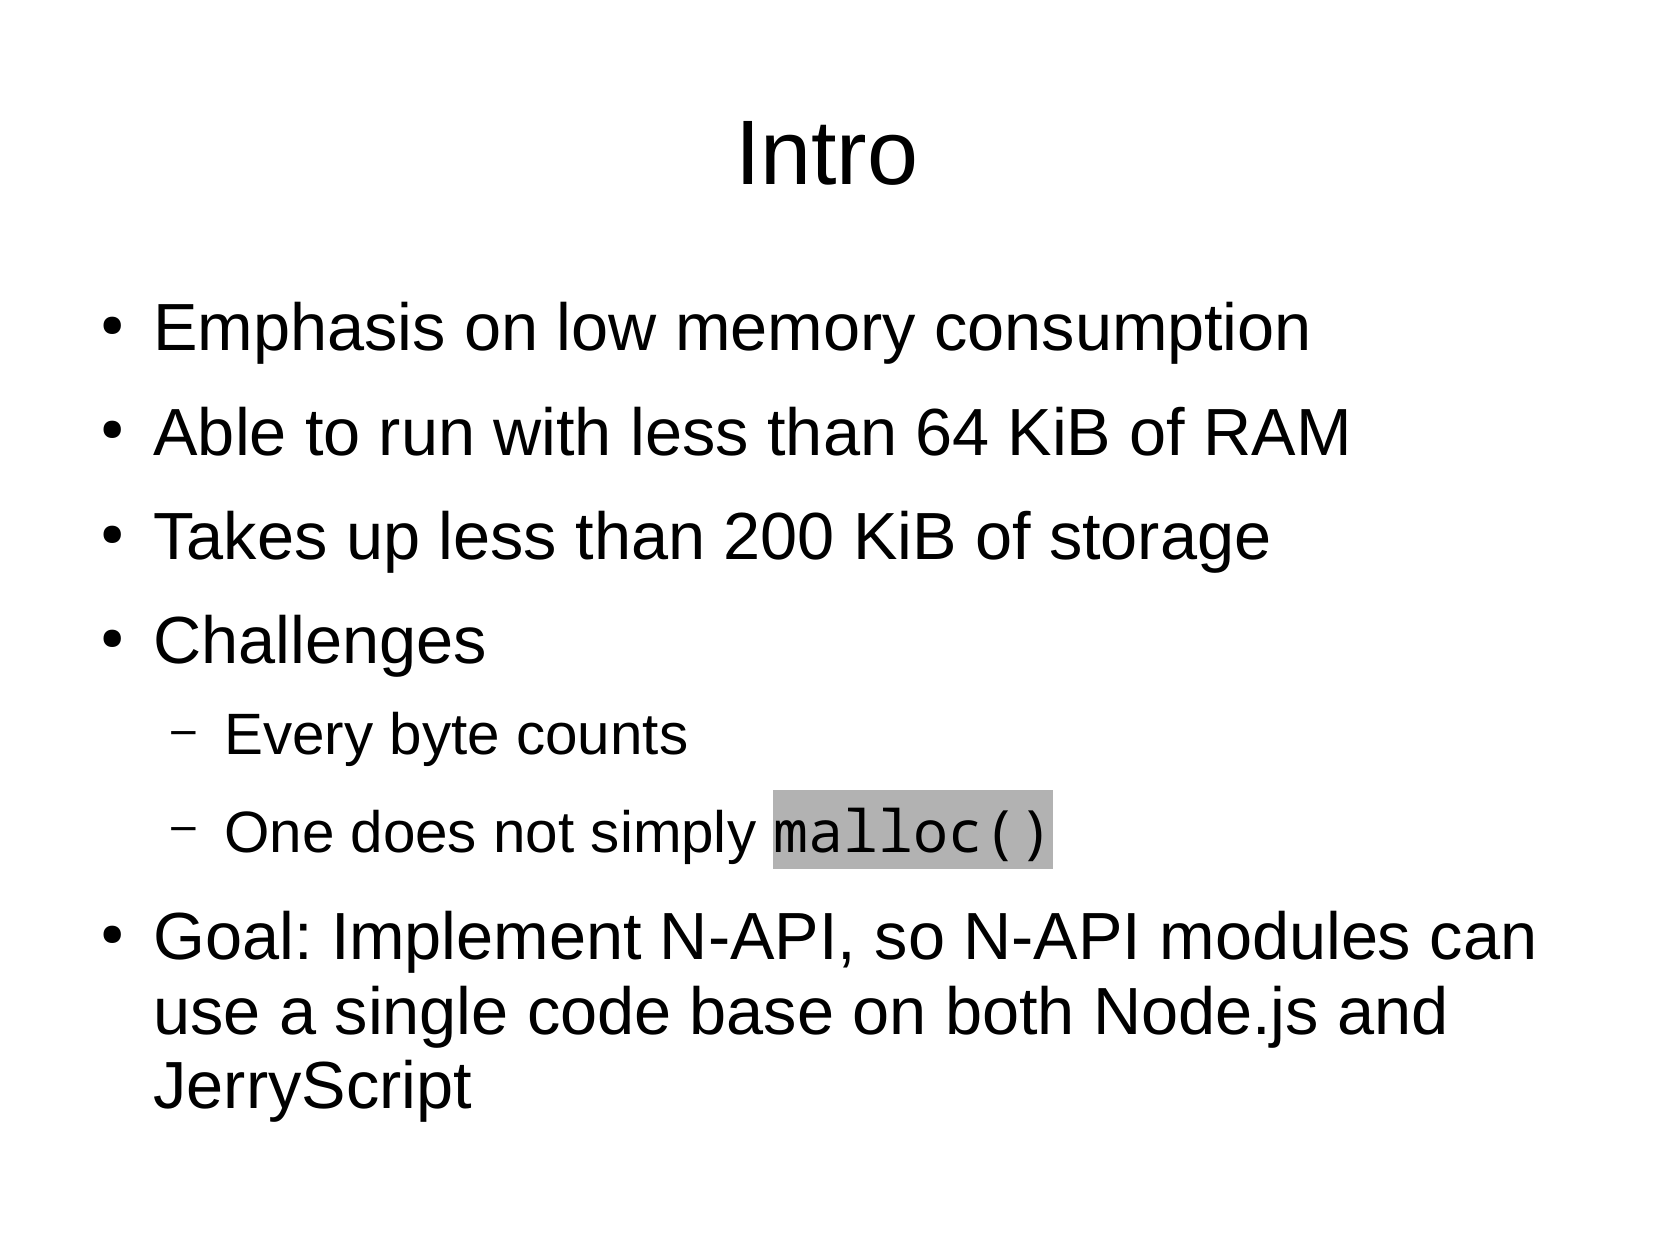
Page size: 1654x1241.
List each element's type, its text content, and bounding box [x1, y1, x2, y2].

list Emphasis on low memory consumption Able to run with less than 64 KiB of RAM Takes up less than 200 KiB of storage Challenges Every byte counts One does not simply malloc() Goal: Implement N-API, so N-API modules can use a single code base on both Node.js and JerryScript [82, 290, 1571, 1193]
title Intro [82, 49, 1571, 257]
